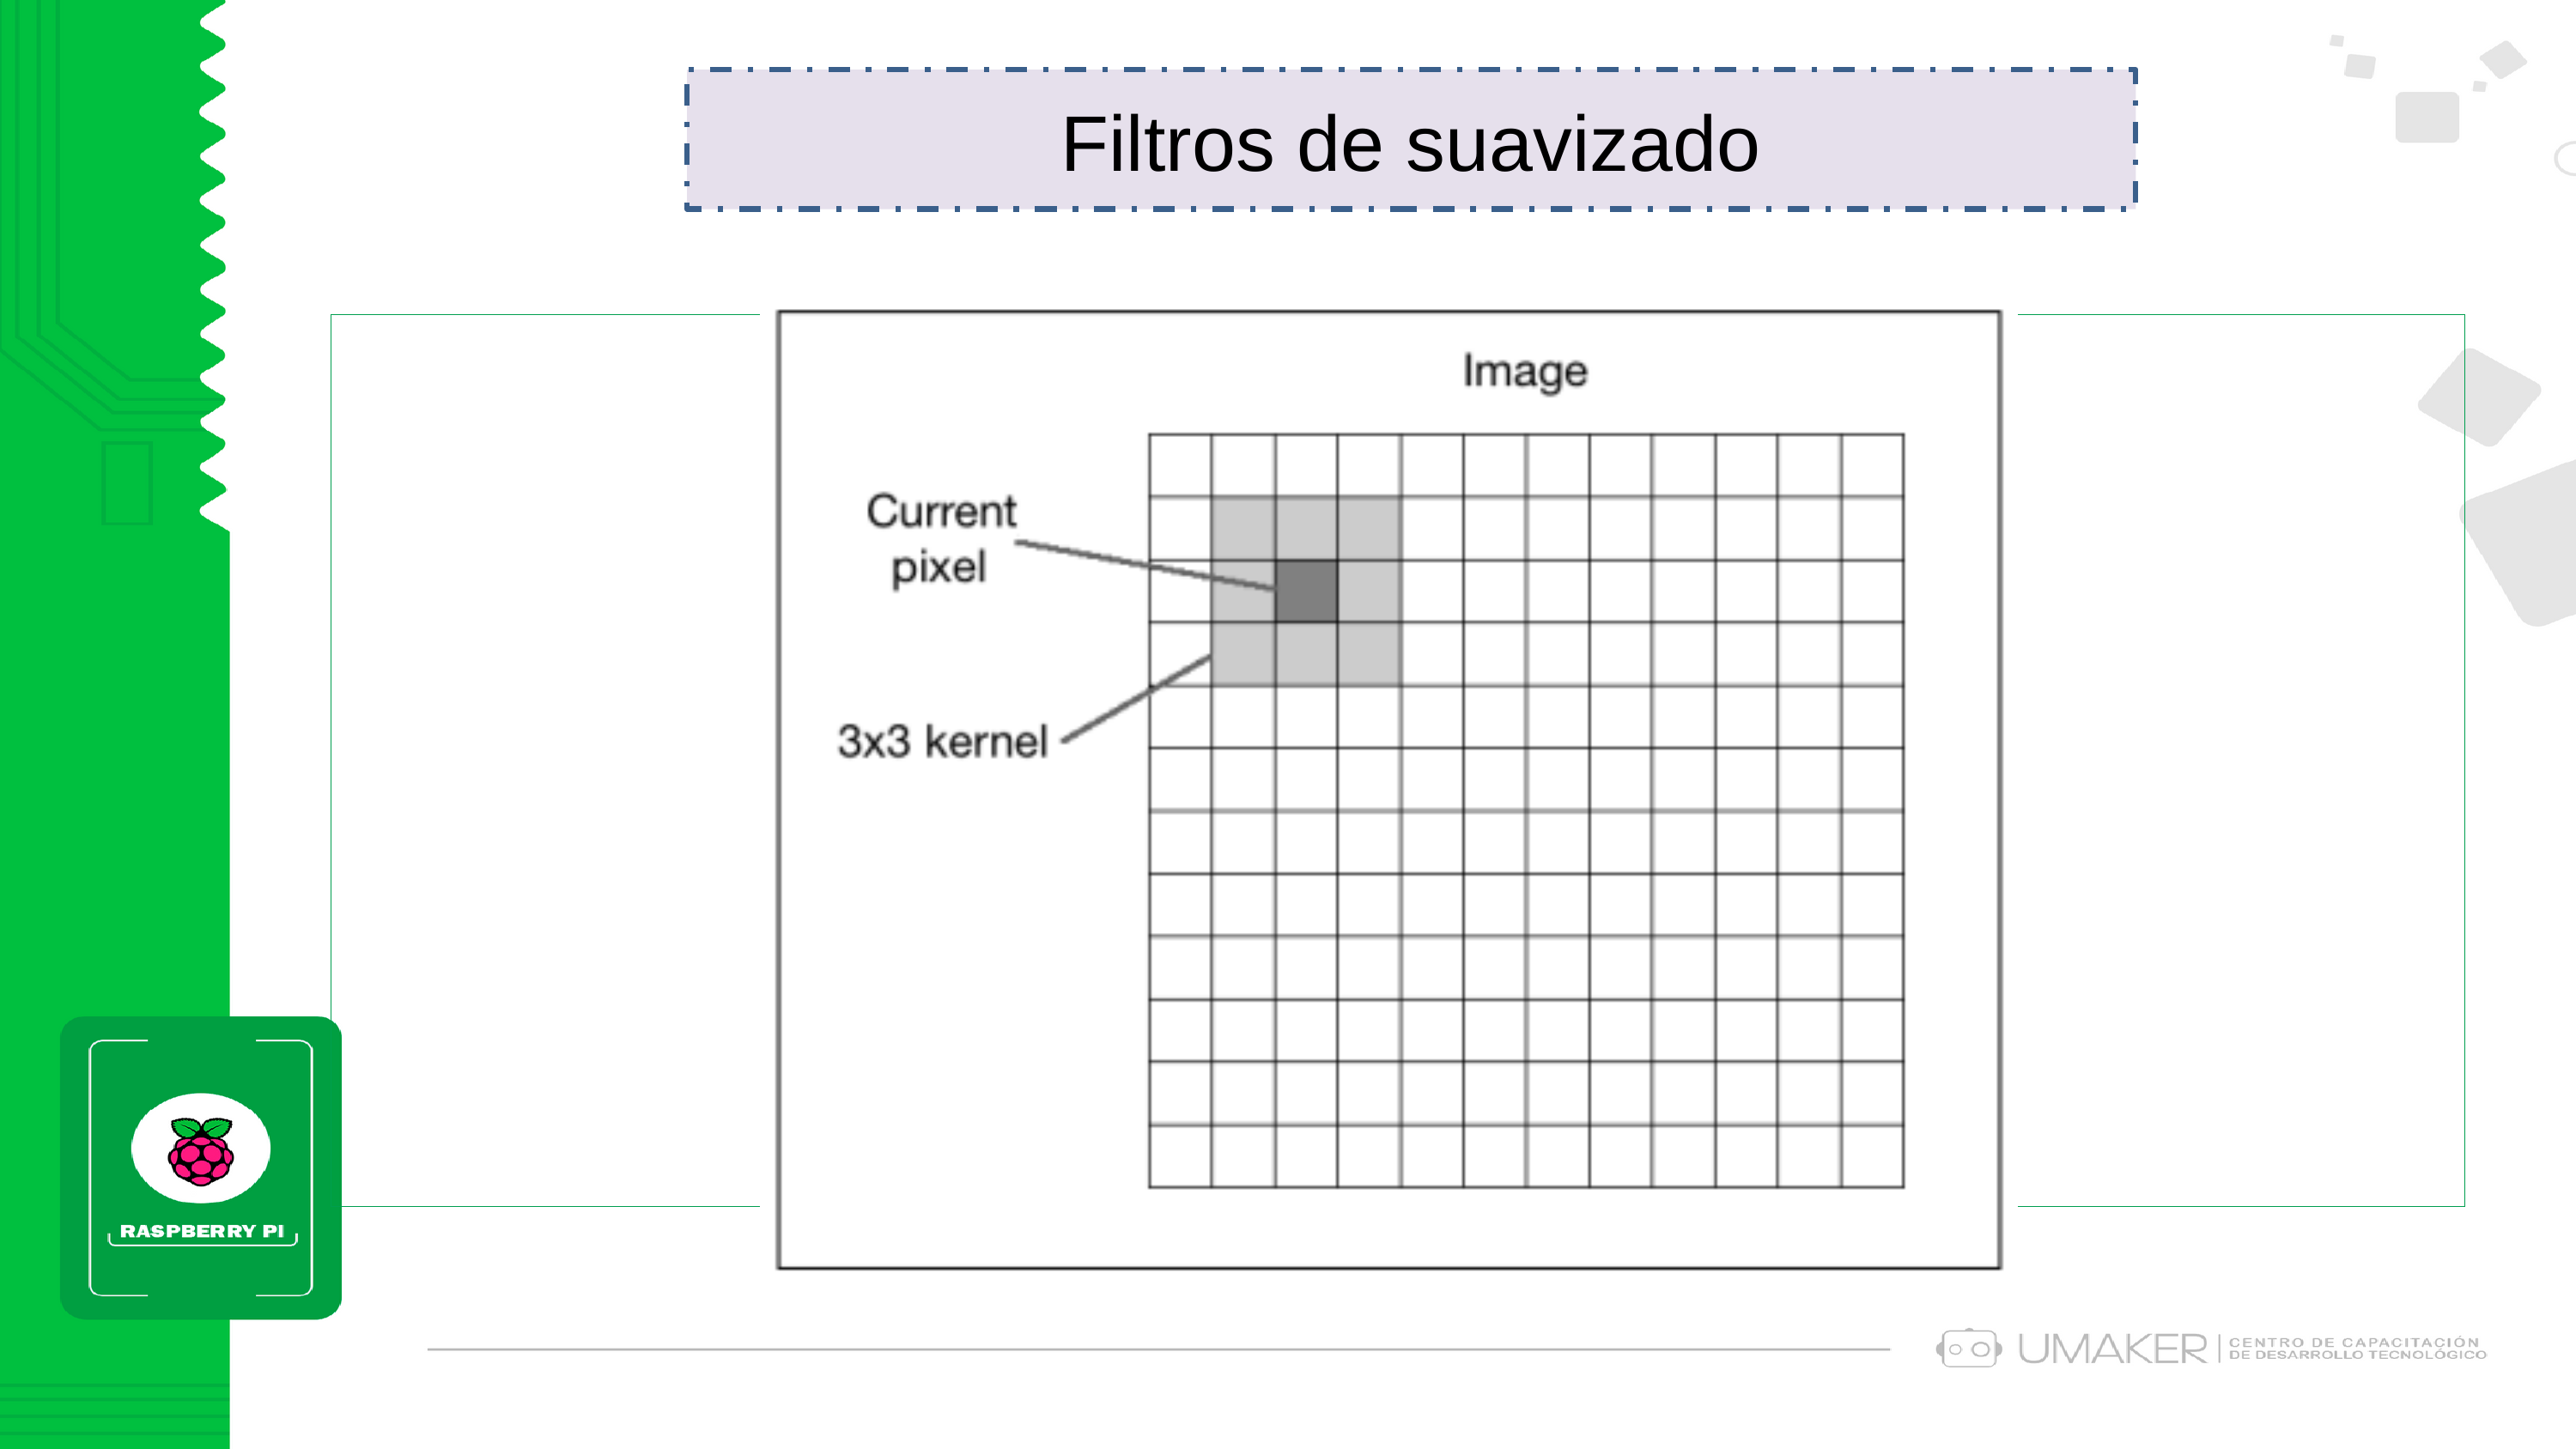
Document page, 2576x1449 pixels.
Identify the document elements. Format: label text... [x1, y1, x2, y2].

picture [0, 0, 2576, 1449]
text_box Filtros de suavizado [687, 70, 2136, 209]
